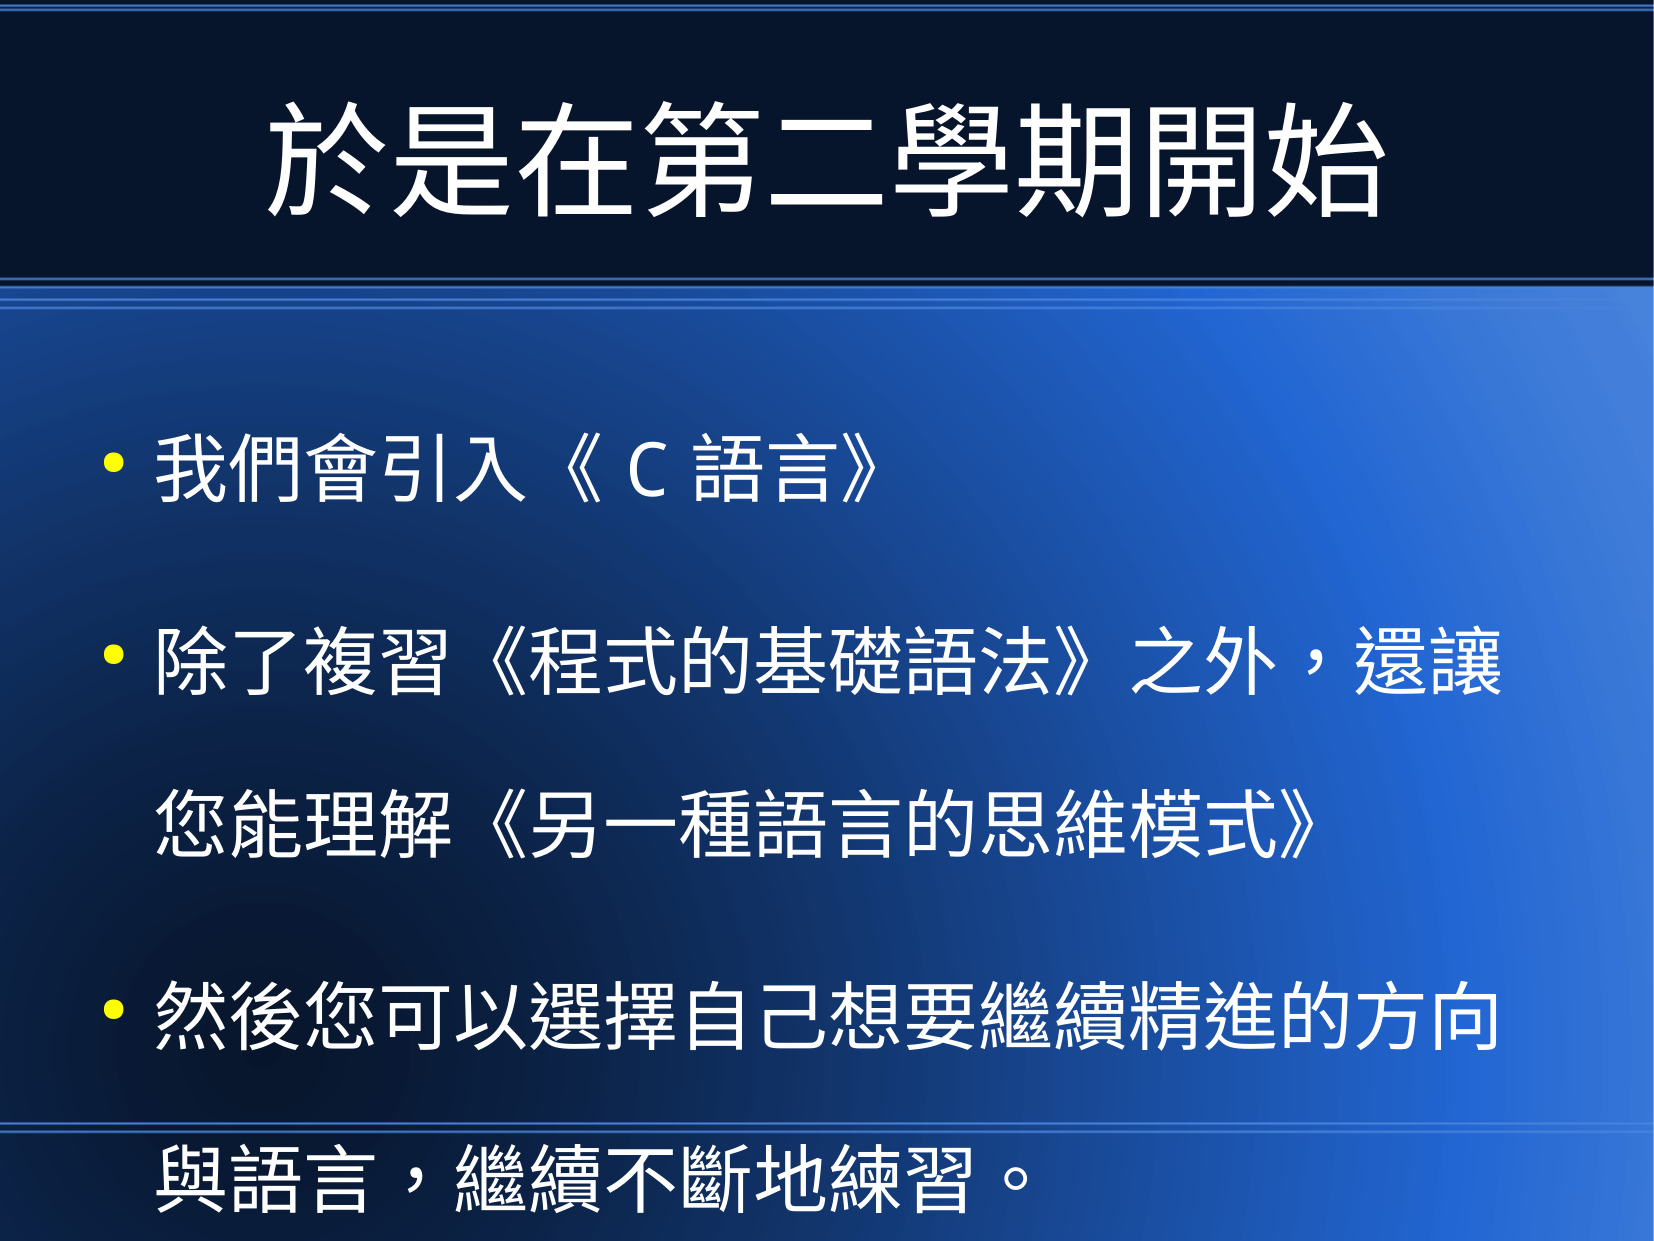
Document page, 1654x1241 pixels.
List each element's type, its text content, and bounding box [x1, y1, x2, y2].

title 於是在第二學期開始 [82, 49, 1571, 257]
list 我們會引入《C語言》 除了複習《程式的基礎語法》之外，還讓您能理解《另一種語言的思維模式》 然後您可以選擇自己想要繼續精進的方向與語言，繼續不斷地練習。 [82, 355, 1571, 1241]
picture [0, 0, 1654, 1241]
